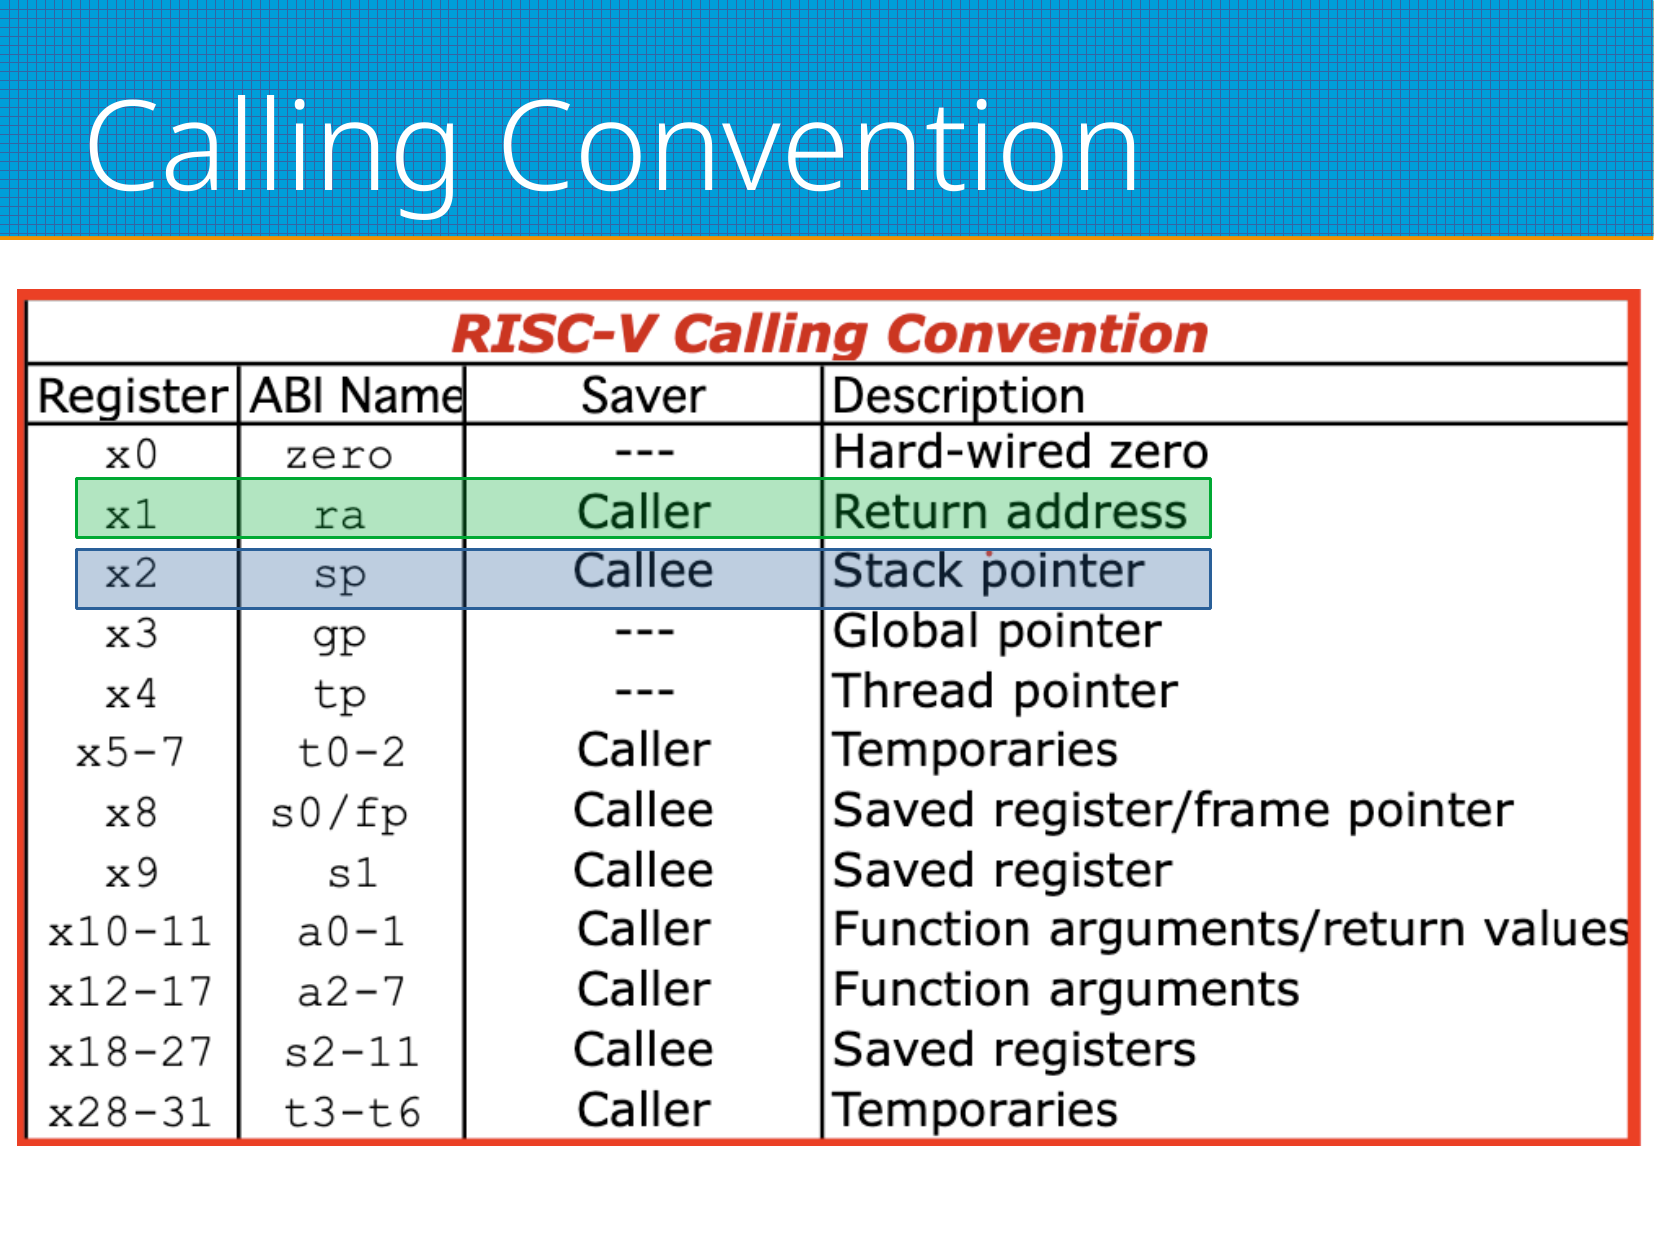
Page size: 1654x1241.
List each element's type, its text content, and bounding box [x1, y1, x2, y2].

title Calling Convention [82, 19, 1571, 227]
text_box [76, 478, 1211, 538]
text_box [76, 549, 1211, 609]
picture [17, 285, 1642, 1146]
